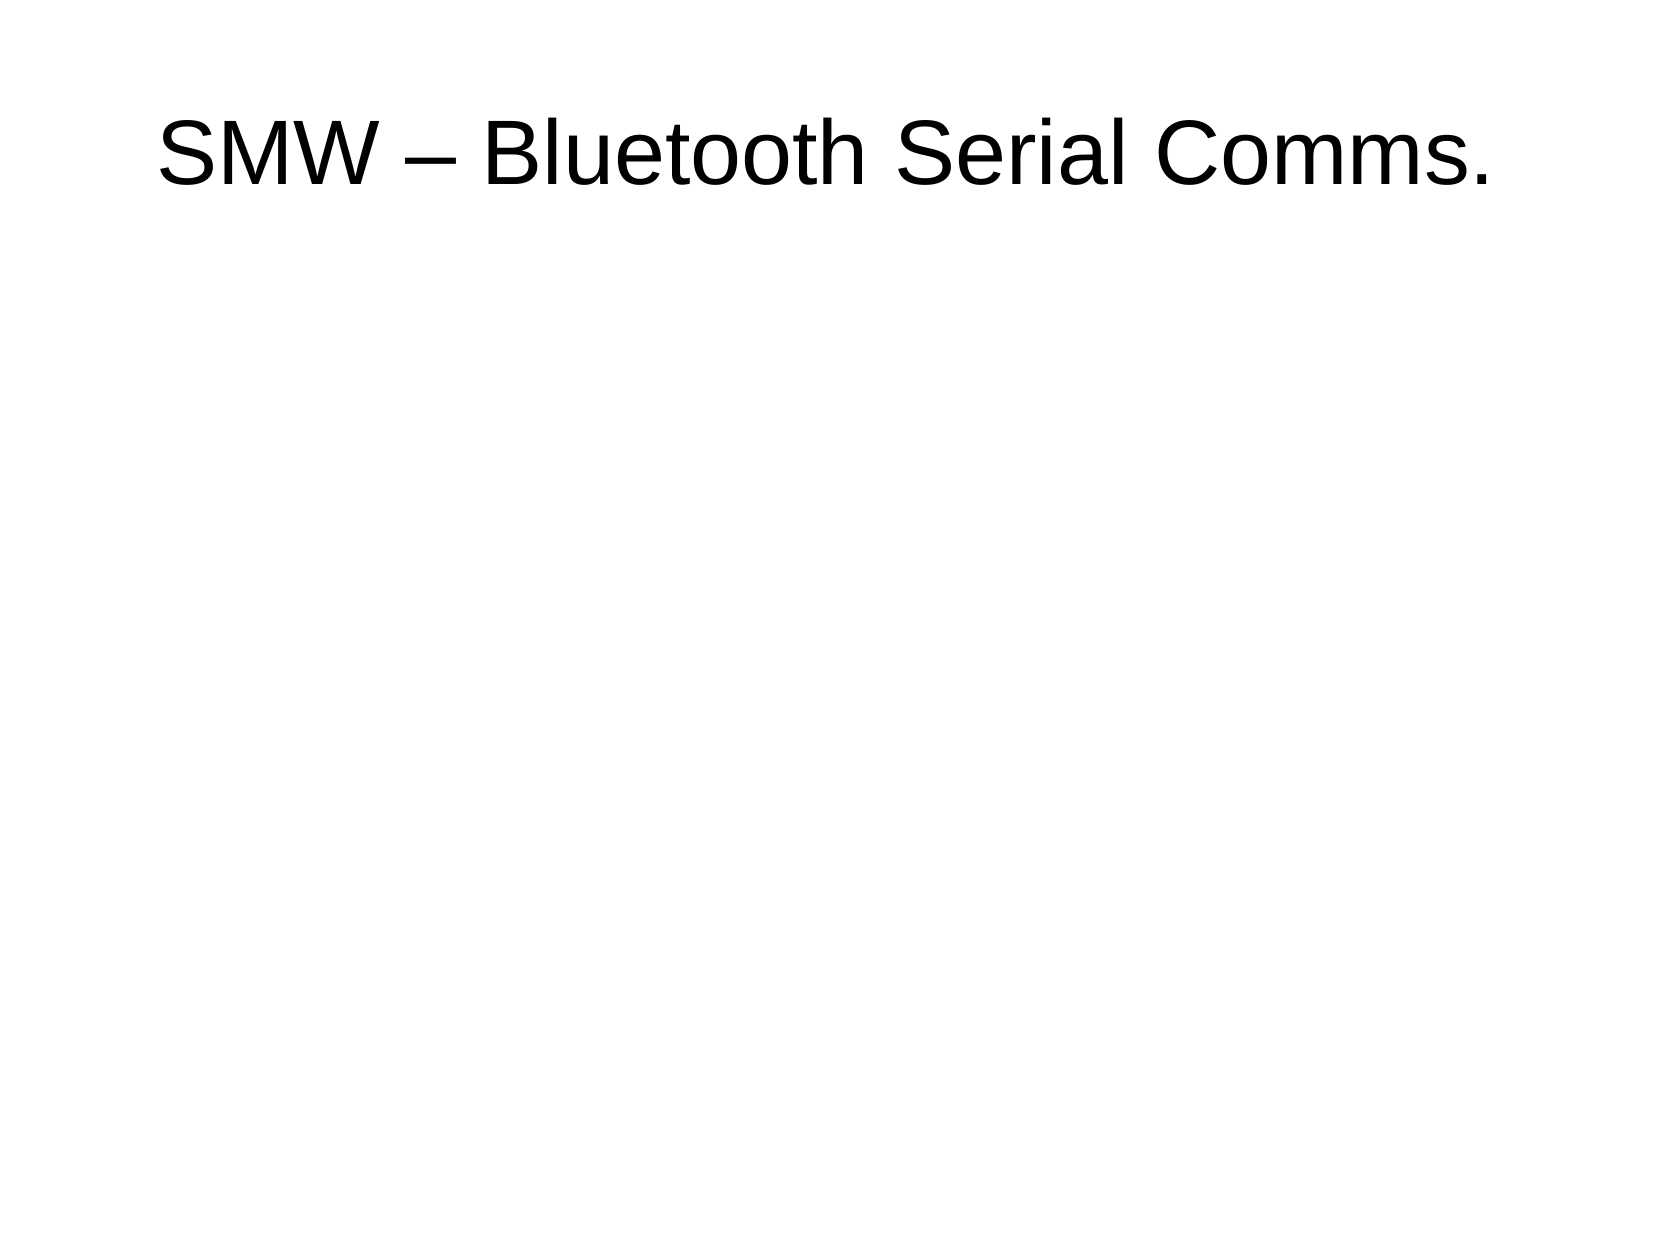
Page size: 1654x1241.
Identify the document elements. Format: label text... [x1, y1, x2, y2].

title SMW – Bluetooth Serial Comms. [82, 49, 1571, 257]
